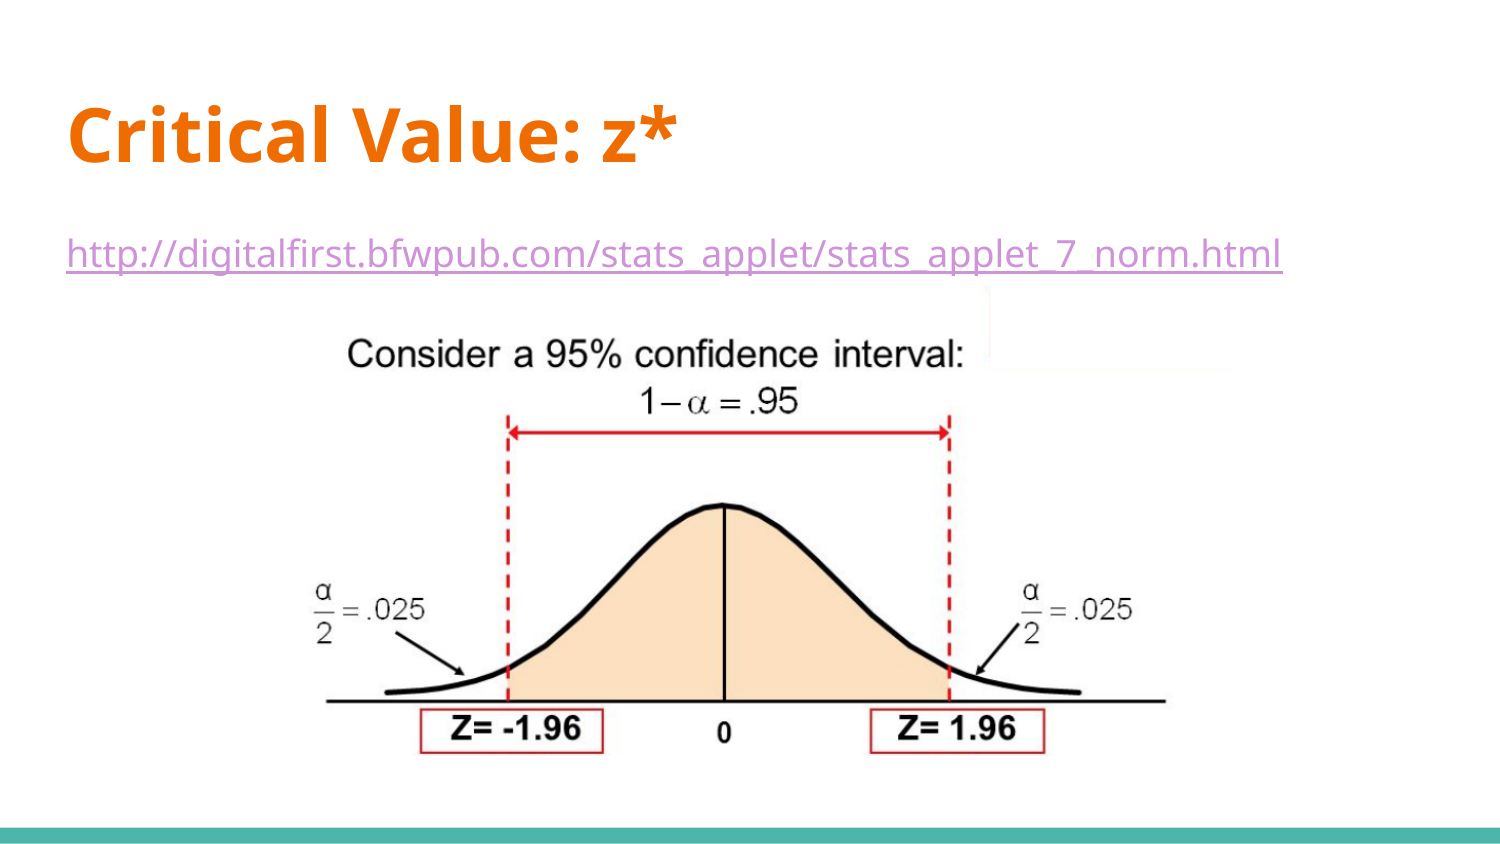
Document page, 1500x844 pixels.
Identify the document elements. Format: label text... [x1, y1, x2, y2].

title Critical Value: z* [51, 72, 1449, 189]
list http://digitalfirst.bfwpub.com/stats_applet/stats_applet_7_norm.html [51, 207, 1449, 750]
picture [262, 284, 1237, 756]
